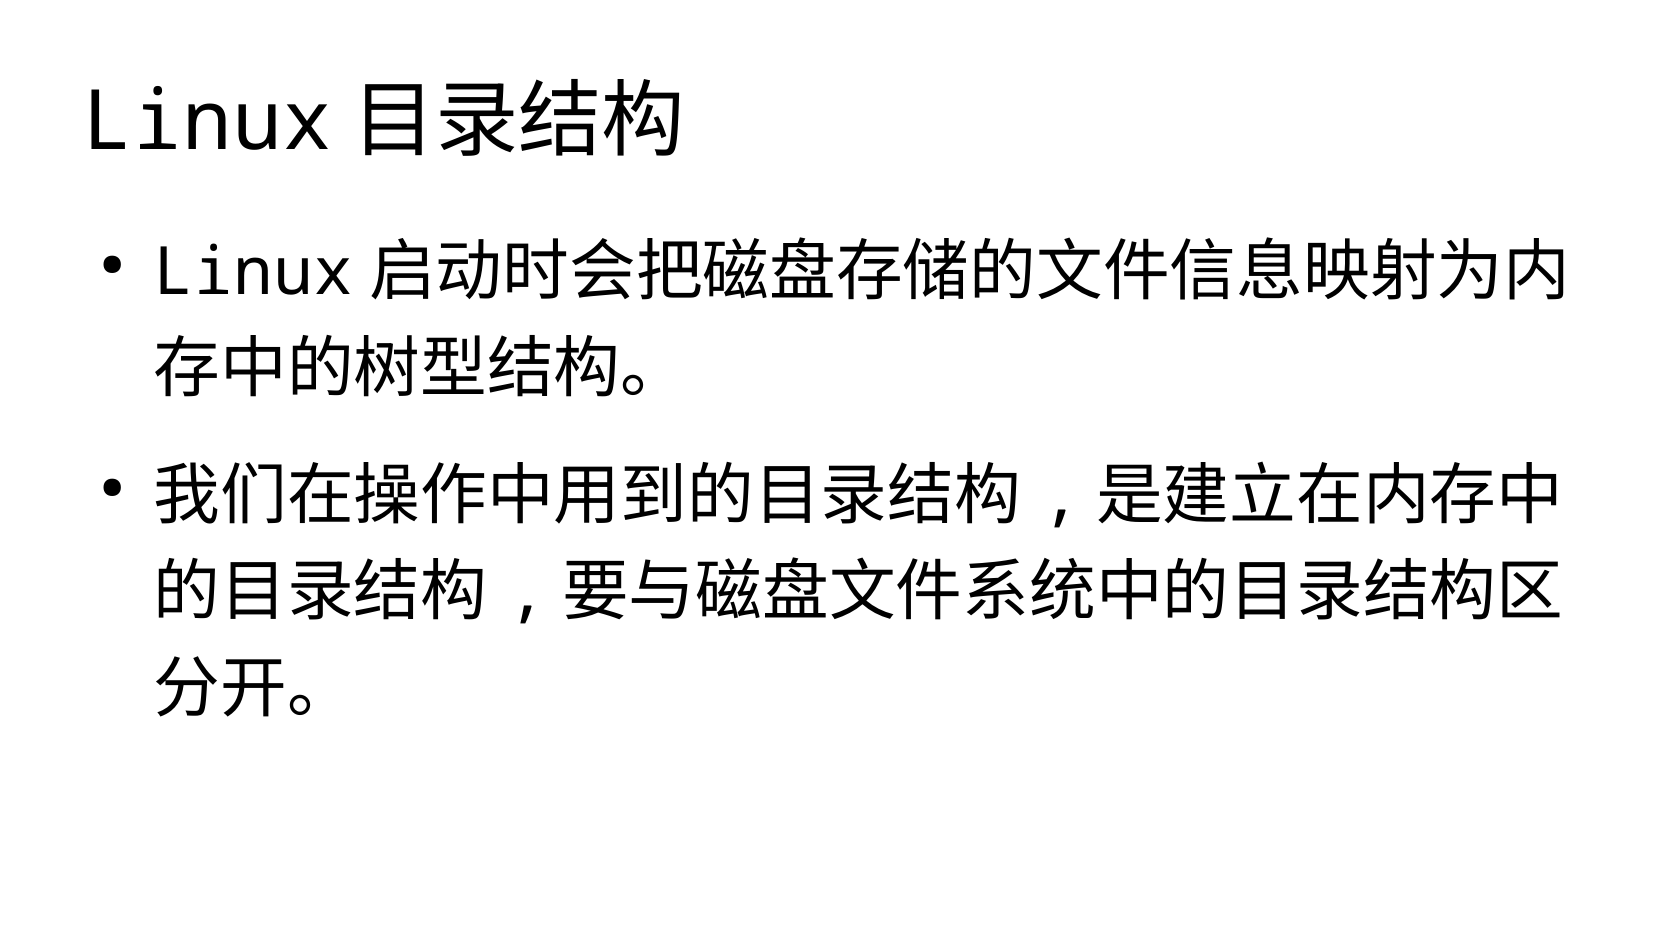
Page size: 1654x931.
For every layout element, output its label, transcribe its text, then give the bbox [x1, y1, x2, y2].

list Linux启动时会把磁盘存储的文件信息映射为内存中的树型结构。 我们在操作中用到的目录结构,是建立在内存中的目录结构,要与磁盘文件系统中的目录结构区分开。 [82, 217, 1571, 815]
title Linux目录结构 [82, 37, 1571, 189]
